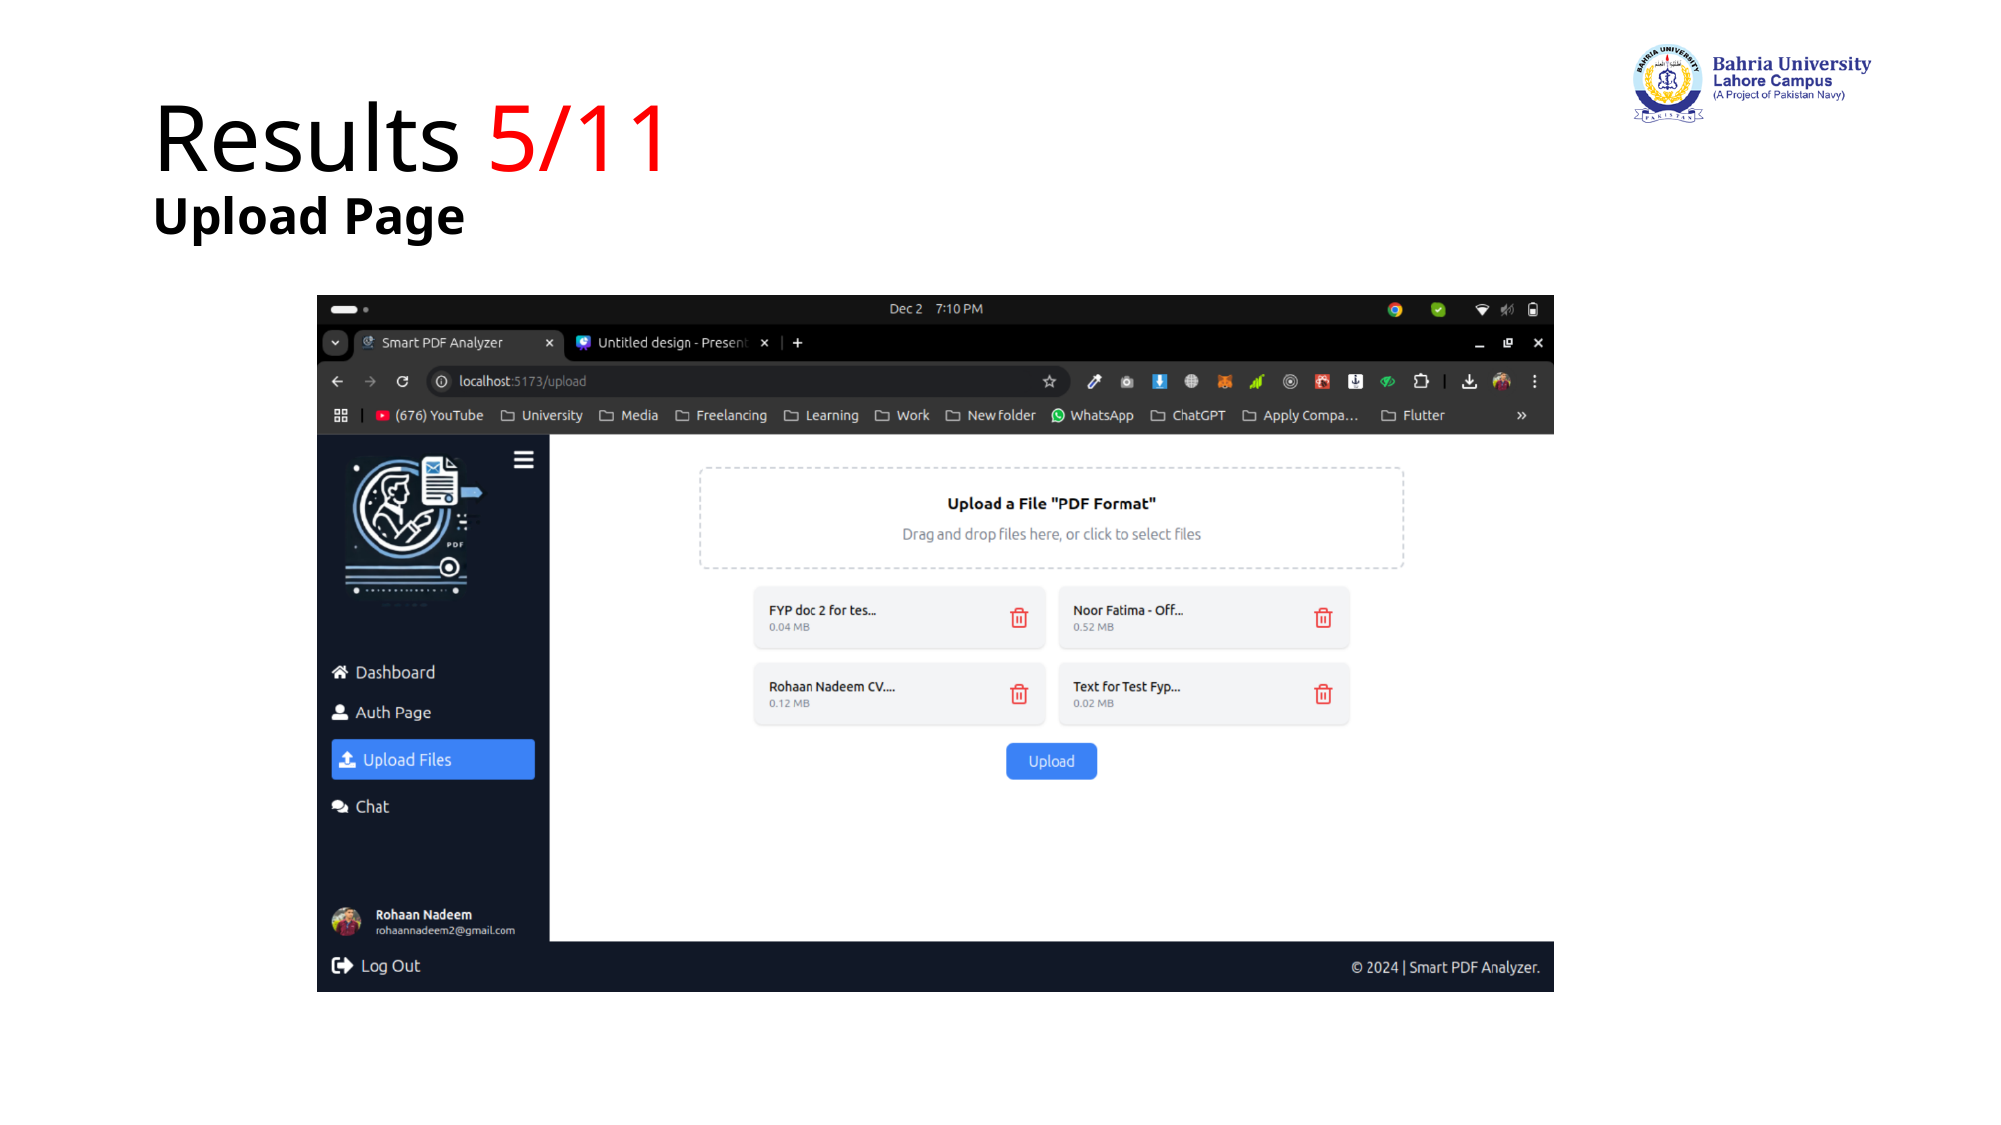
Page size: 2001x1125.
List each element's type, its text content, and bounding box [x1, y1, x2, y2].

title Results 5/11 Upload Page [137, 59, 1863, 278]
picture [317, 295, 1554, 992]
picture [1625, 41, 1952, 134]
